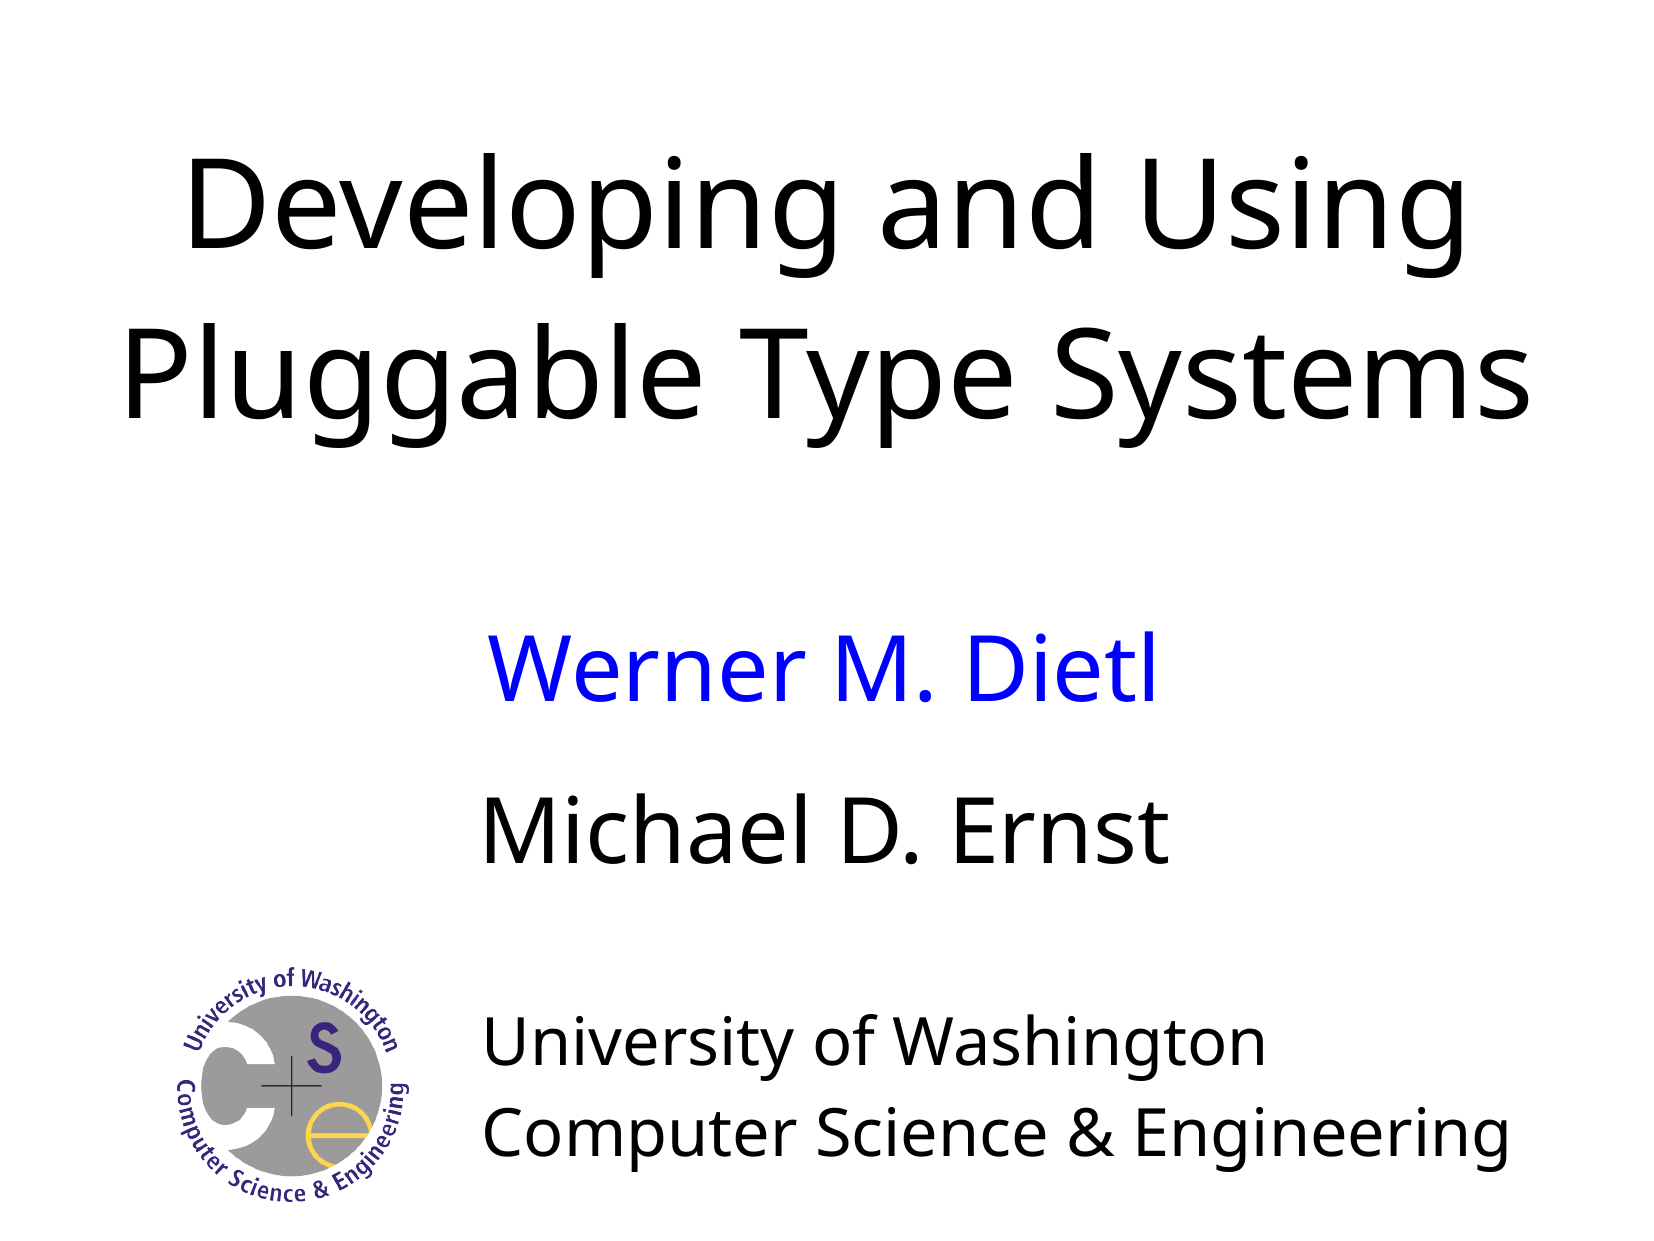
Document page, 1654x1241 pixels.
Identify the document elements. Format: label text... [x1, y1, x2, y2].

text_box University of Washington Computer Science & Engineering [466, 999, 1476, 1170]
text_box Werner M. Dietl Michael D. Ernst [463, 557, 1187, 899]
text_box Developing and Using Pluggable Type Systems [0, 132, 1654, 439]
picture [177, 967, 409, 1202]
